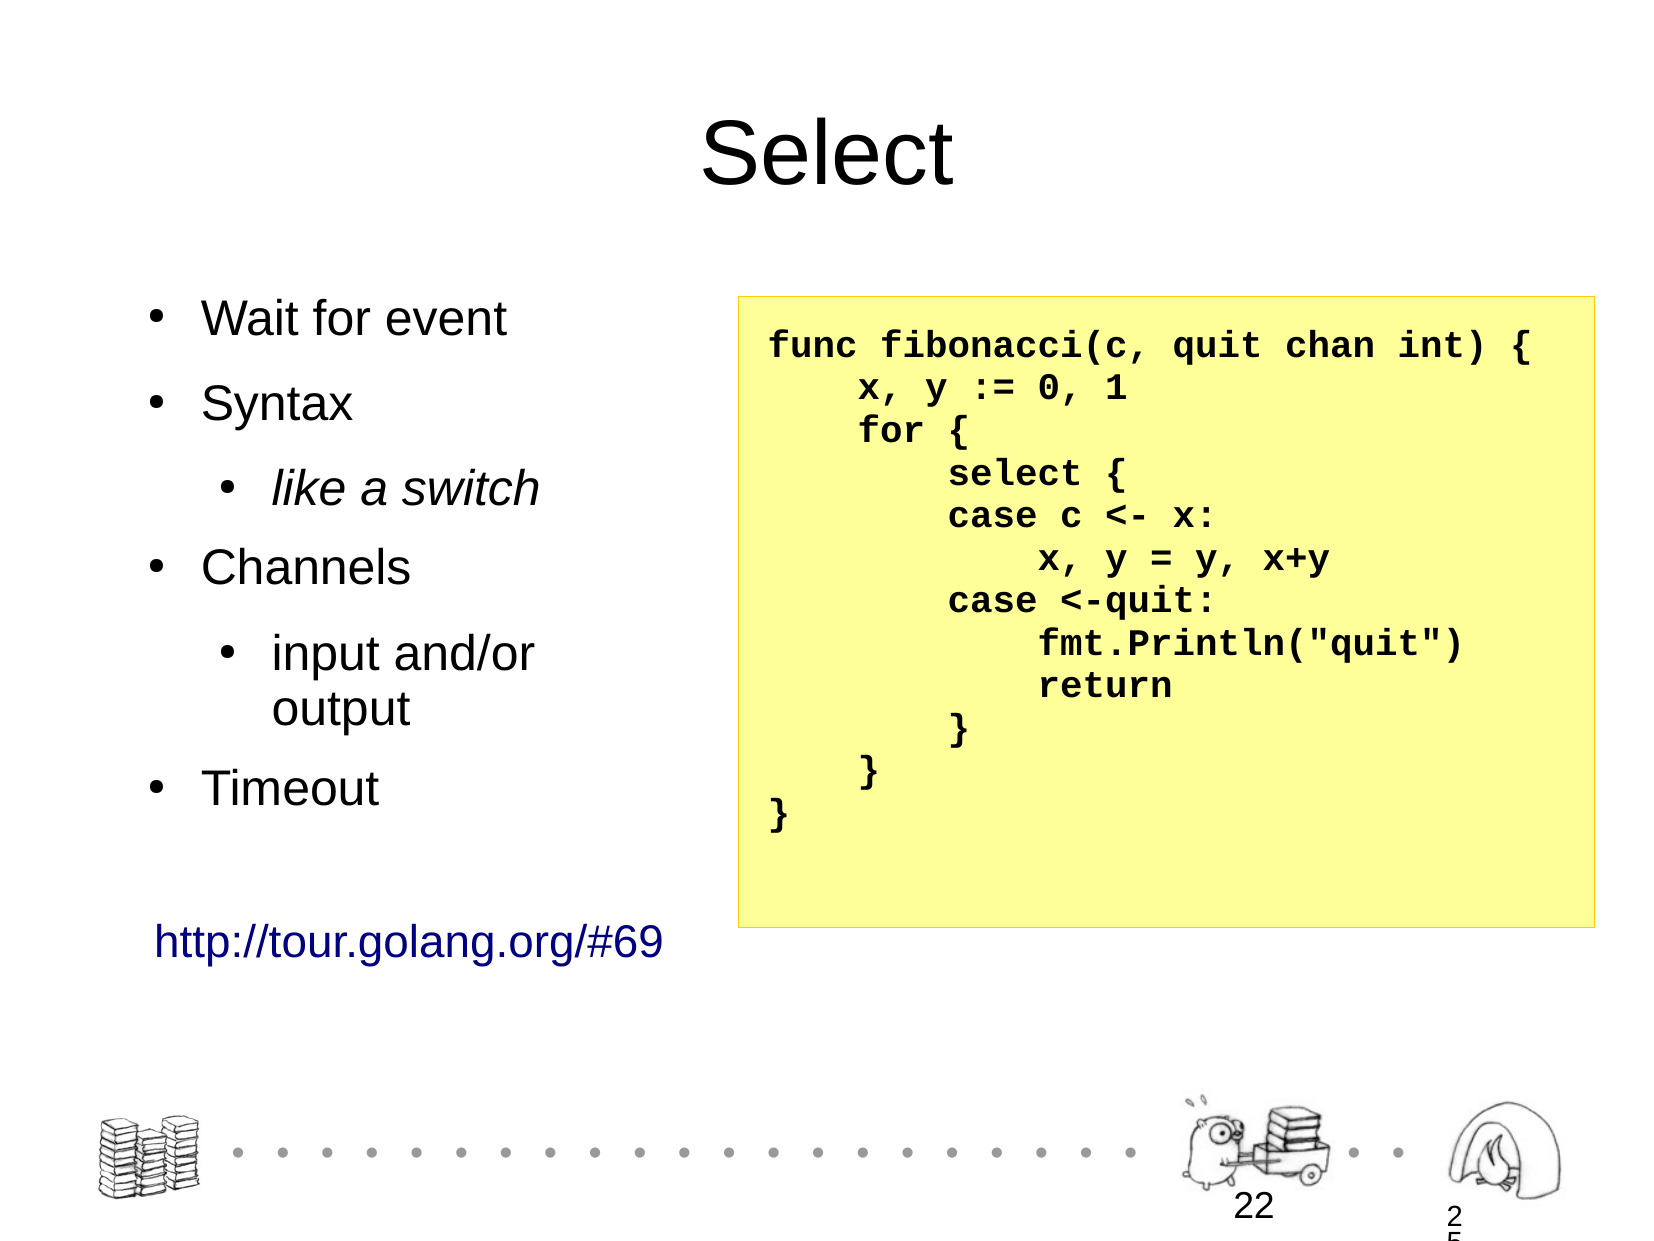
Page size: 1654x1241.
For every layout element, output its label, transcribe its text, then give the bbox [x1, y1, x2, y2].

picture [88, 1092, 207, 1211]
list Wait for event Syntax like a switch Channels input and/or output Timeout [129, 289, 562, 945]
title Select [82, 49, 1571, 257]
list func fibonacci(c, quit chan int) { x, y := 0, 1 for { select { case c <- x: x, y = y, x+y case <-quit: fmt.Println("quit") return } } } [738, 296, 1595, 928]
picture [1170, 1088, 1338, 1198]
text_box http://tour.golang.org/#69 [139, 908, 680, 975]
picture [1441, 1092, 1565, 1211]
